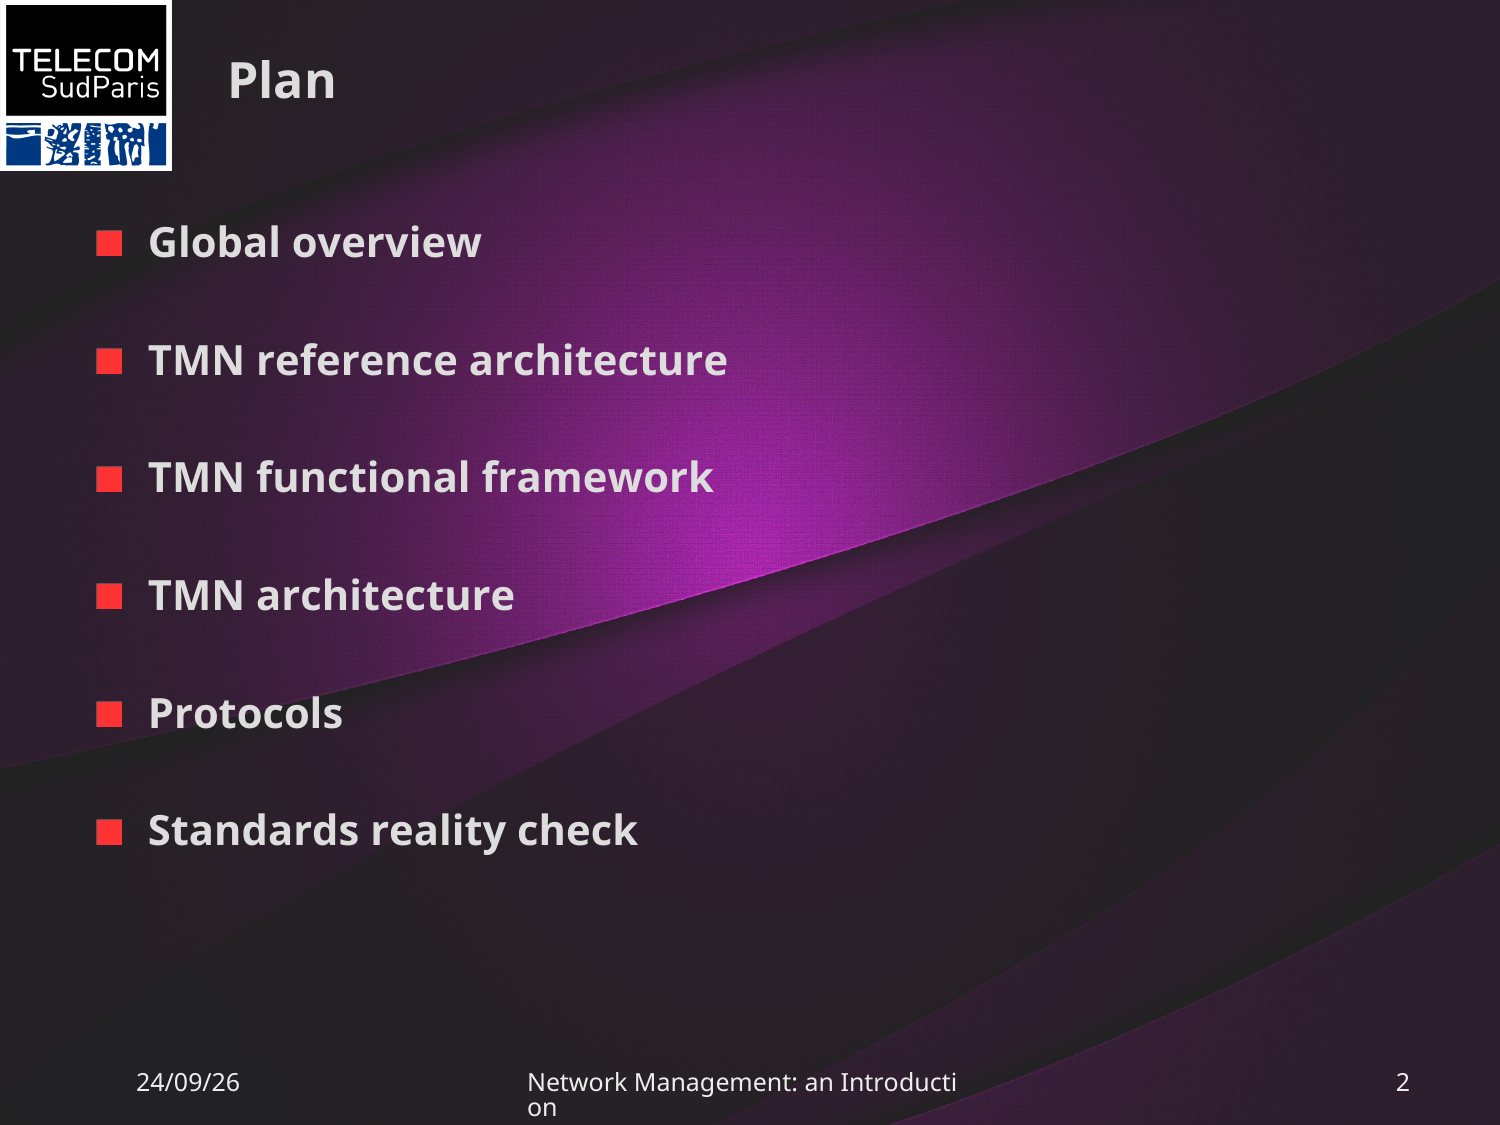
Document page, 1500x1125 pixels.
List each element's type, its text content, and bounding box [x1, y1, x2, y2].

title Plan [212, 19, 1406, 138]
picture [0, 0, 1500, 1125]
list Global overview TMN reference architecture TMN functional framework TMN architecture Protocols Standards reality check [76, 207, 1427, 977]
